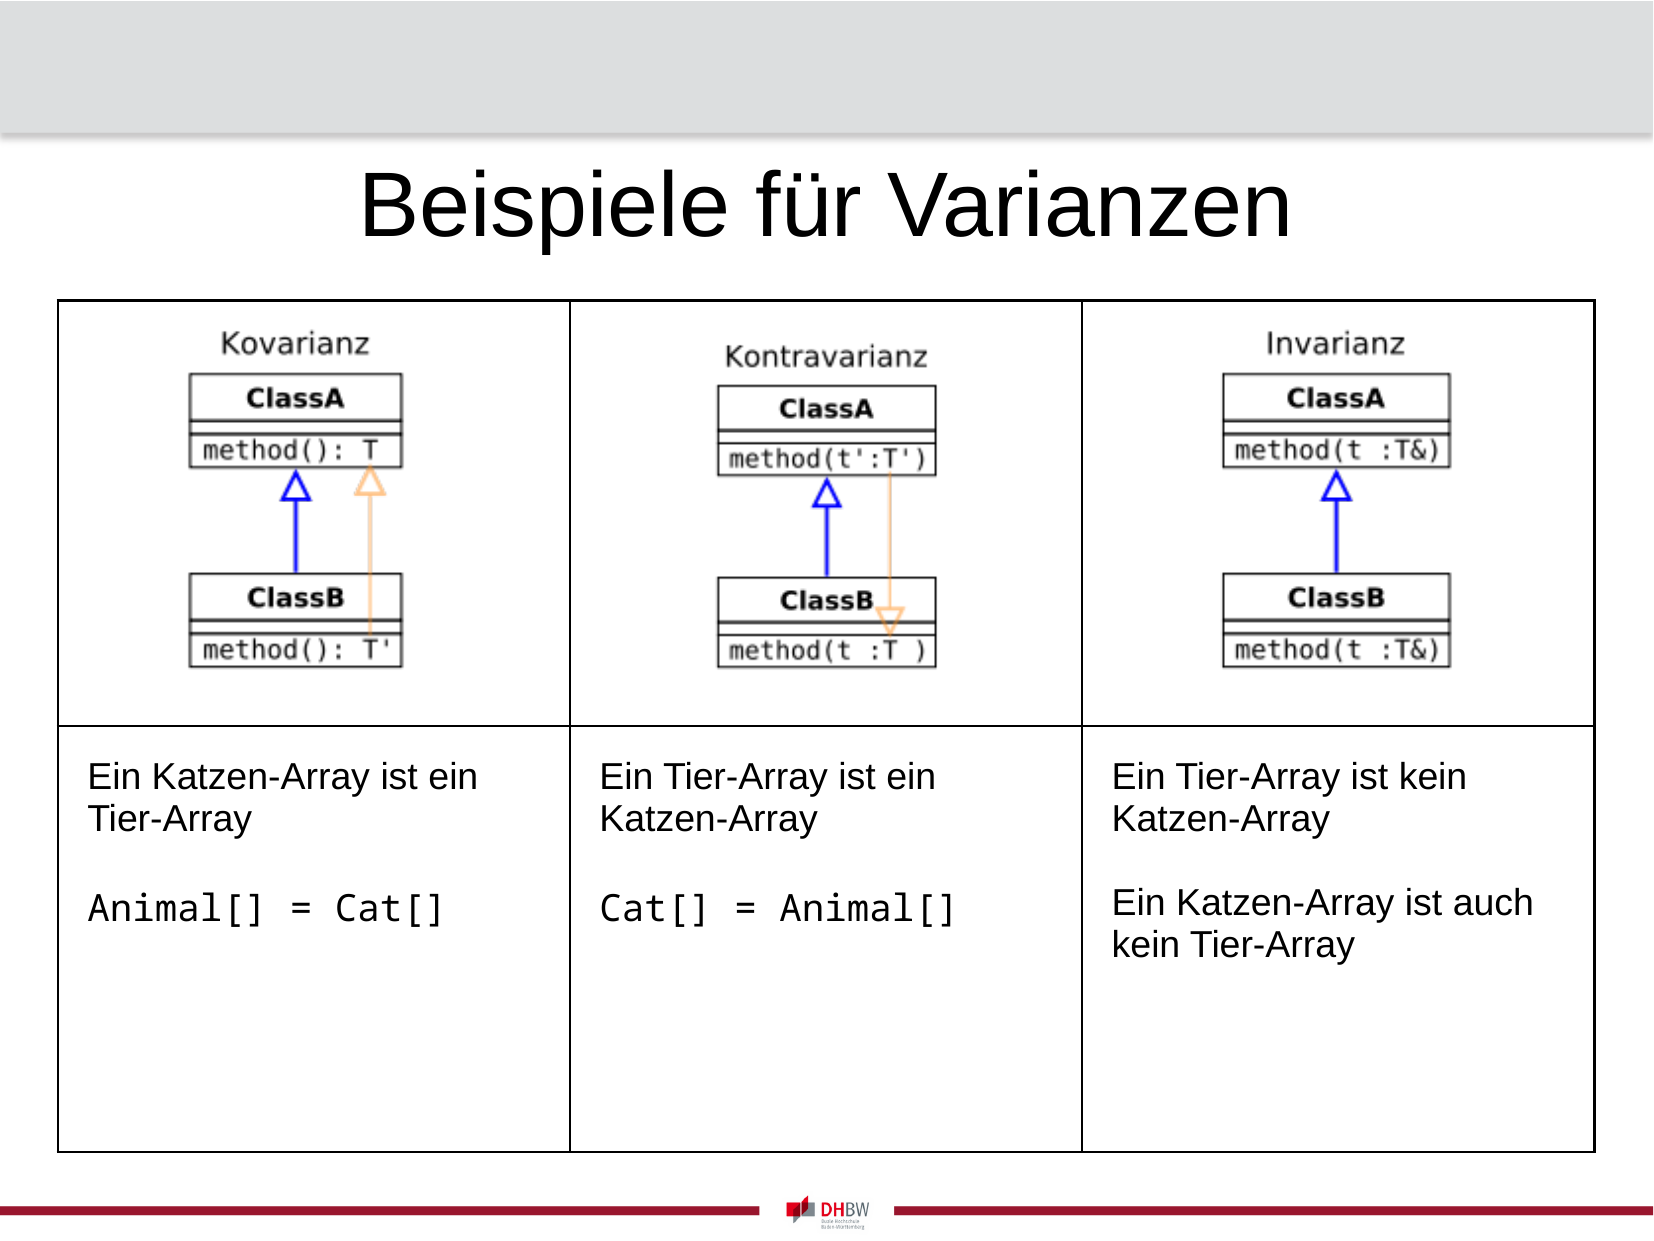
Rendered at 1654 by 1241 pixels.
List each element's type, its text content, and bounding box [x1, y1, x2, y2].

title Beispiele für Varianzen [82, 49, 1571, 257]
table_header [571, 302, 1081, 725]
table_cell Ein Tier-Array ist ein Katzen-Array Cat[] = Animal[] [571, 727, 1081, 1151]
table_header [1083, 302, 1593, 725]
table_cell Ein Tier-Array ist kein Katzen-Array Ein Katzen-Array ist auch kein Tier-Array [1083, 727, 1593, 1151]
table_header [59, 302, 569, 725]
picture [0, 1, 1654, 1237]
table_cell Ein Katzen-Array ist ein Tier-Array Animal[] = Cat[] [59, 727, 569, 1151]
